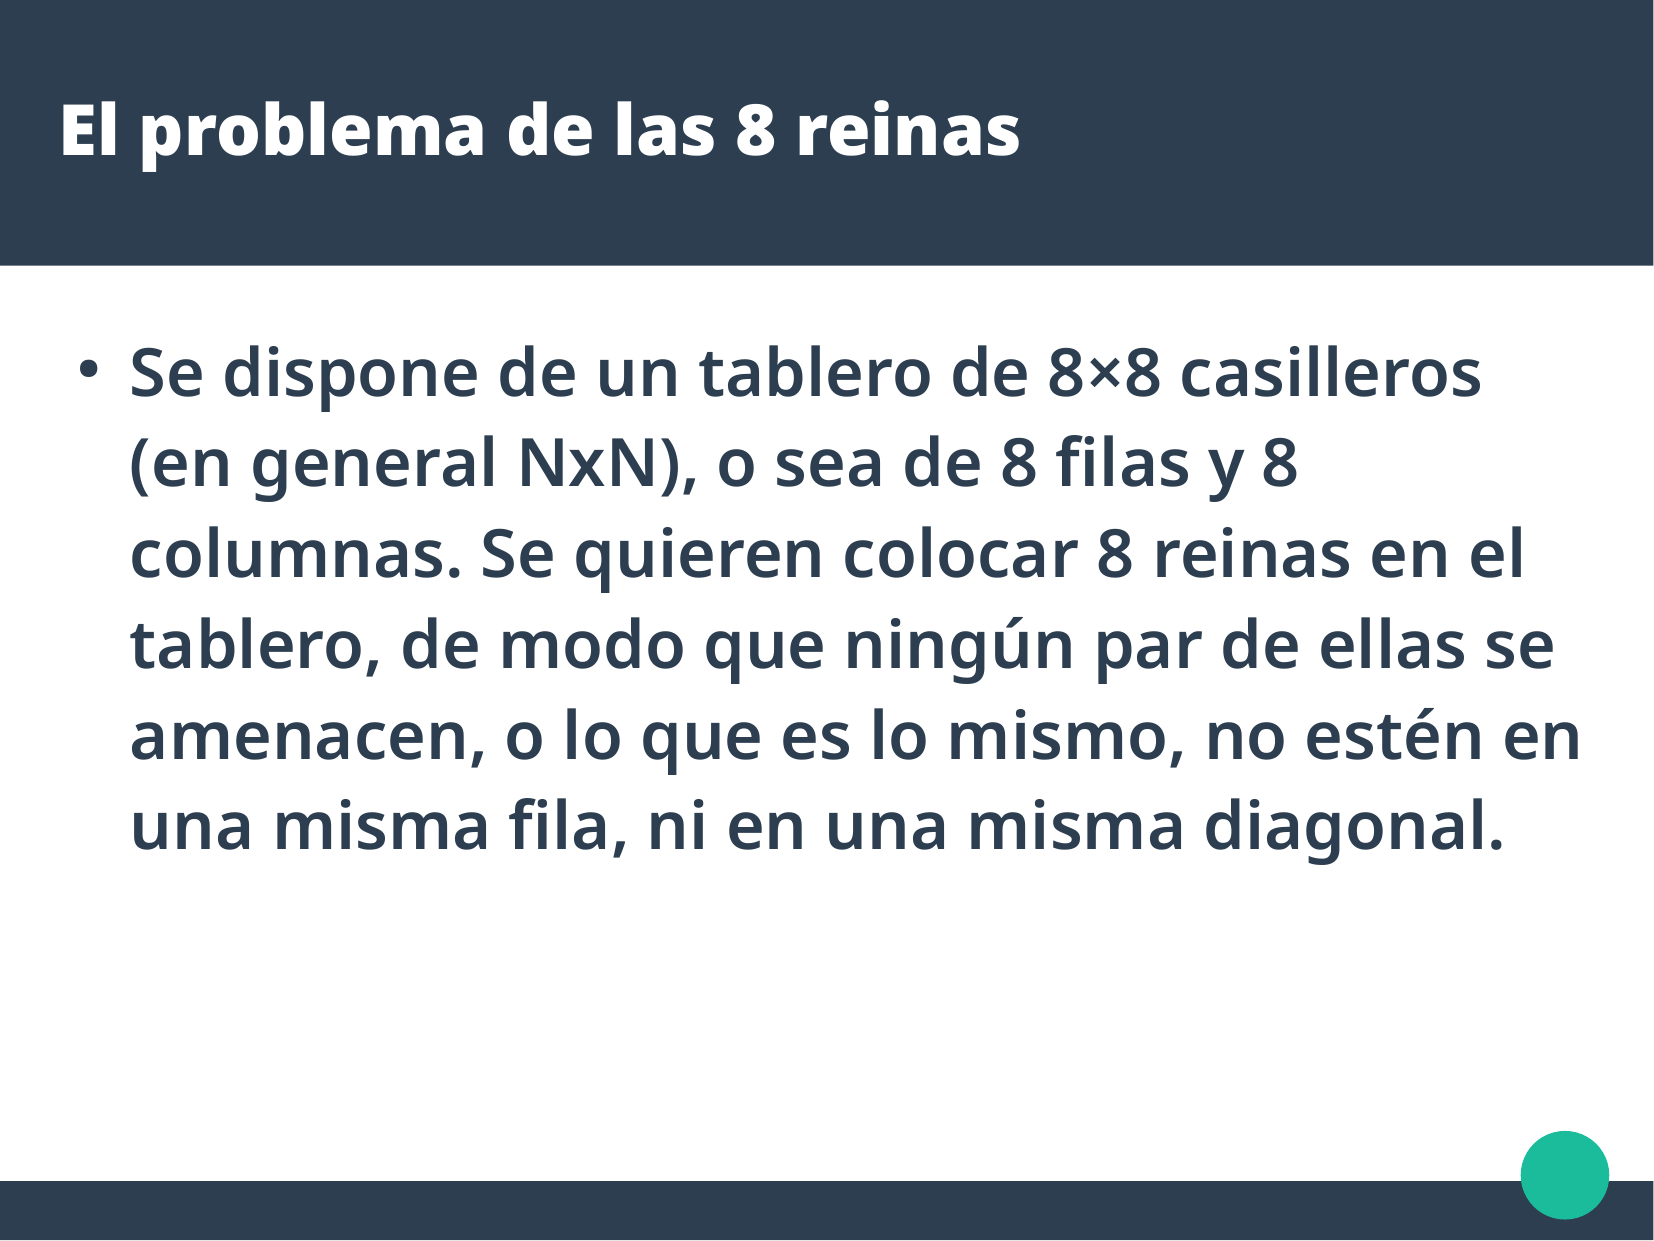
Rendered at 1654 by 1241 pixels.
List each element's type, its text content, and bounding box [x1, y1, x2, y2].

title El problema de las 8 reinas [59, 56, 1595, 200]
list Se dispone de un tablero de 8×8 casilleros (en general NxN), o sea de 8 filas y 8 columnas. Se quieren colocar 8 reinas en el tablero, de modo que ningún par de ellas se amenacen, o lo que es lo mismo, no estén en una misma fila, ni en una misma diagonal. [59, 324, 1595, 1152]
